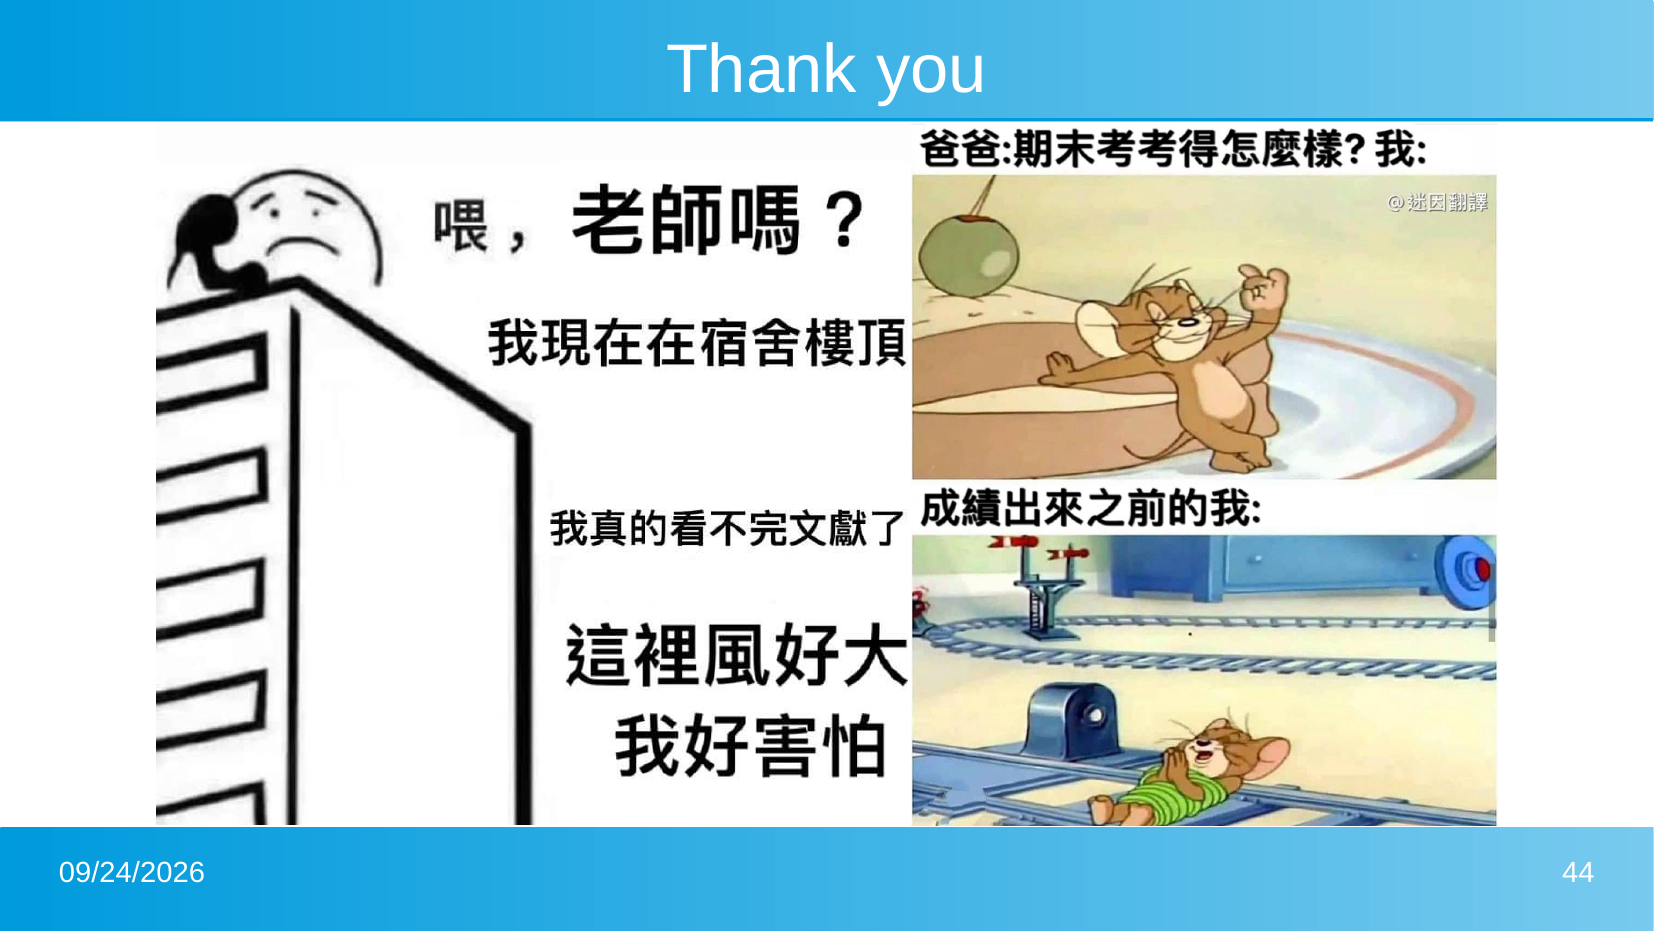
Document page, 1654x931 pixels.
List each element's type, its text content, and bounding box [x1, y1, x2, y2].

title Thank you [59, 29, 1595, 108]
picture [156, 122, 1498, 826]
